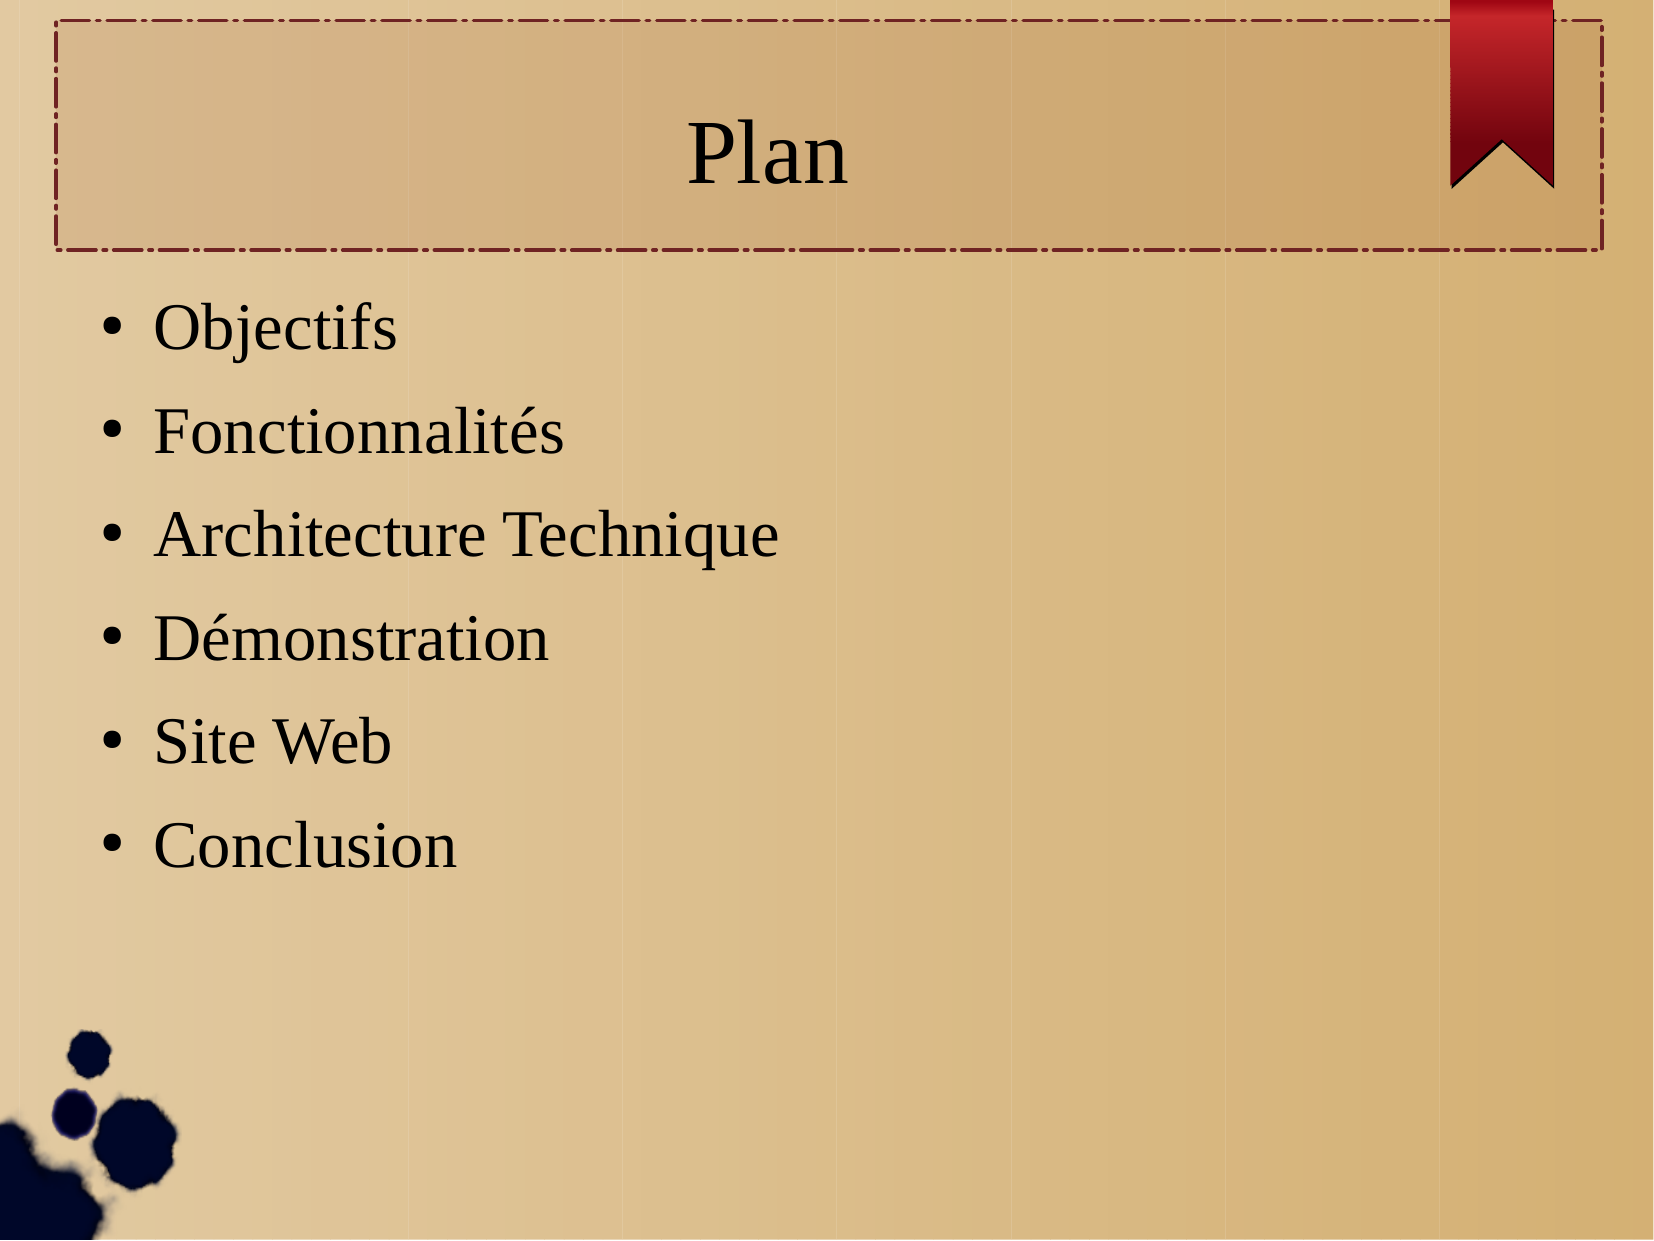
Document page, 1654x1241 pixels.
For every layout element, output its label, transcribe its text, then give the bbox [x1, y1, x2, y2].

title Plan [82, 49, 1453, 257]
list Objectifs Fonctionnalités Architecture Technique Démonstration Site Web Conclusion [82, 290, 1538, 1010]
